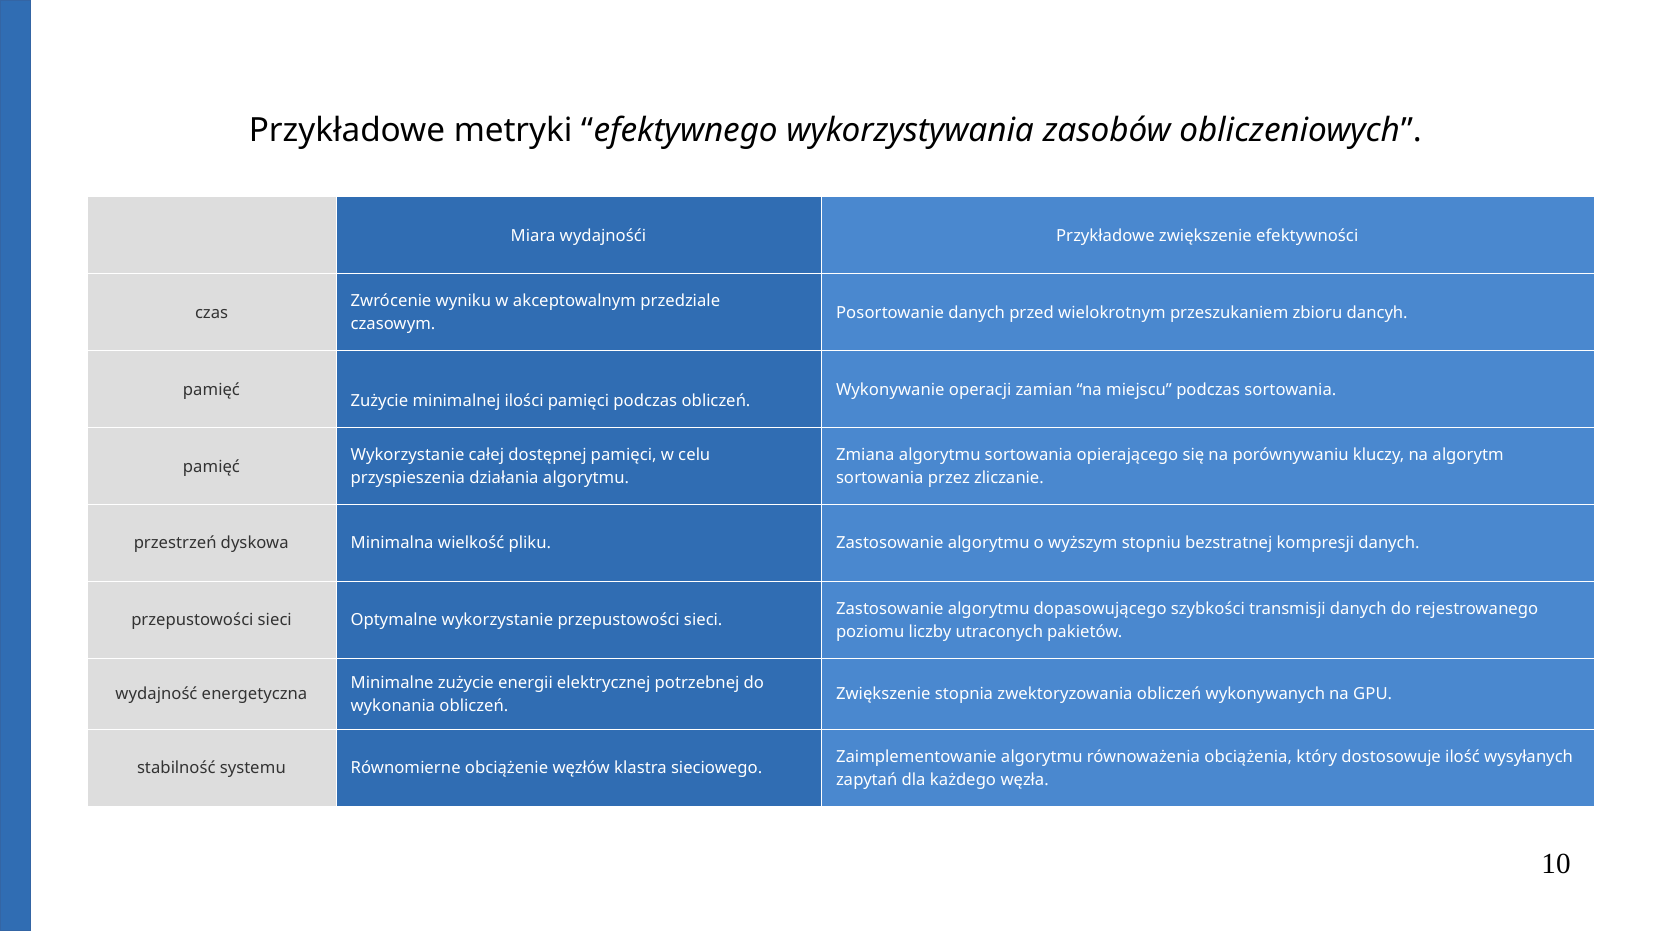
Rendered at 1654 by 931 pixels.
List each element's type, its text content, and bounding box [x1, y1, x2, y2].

table_cell Zastosowanie algorytmu o wyższym stopniu bezstratnej kompresji danych. [822, 505, 1594, 581]
table_cell Wykonywanie operacji zamian “na miejscu” podczas sortowania. [822, 351, 1594, 427]
table_cell przestrzeń dyskowa [88, 505, 336, 581]
table_cell wydajność energetyczna [88, 659, 336, 729]
table_cell Zmiana algorytmu sortowania opierającego się na porównywaniu kluczy, na algorytm sortowania przez zliczanie. [822, 428, 1594, 504]
table_header Przykładowe zwiększenie efektywności [822, 197, 1594, 273]
table_cell Zastosowanie algorytmu dopasowującego szybkości transmisji danych do rejestrowanego poziomu liczby utraconych pakietów. [822, 582, 1594, 658]
table_cell Minimalna wielkość pliku. [337, 505, 821, 581]
table_cell pamięć [88, 428, 336, 504]
table_cell Wykorzystanie całej dostępnej pamięci, w celu przyspieszenia działania algorytmu. [337, 428, 821, 504]
table_cell Optymalne wykorzystanie przepustowości sieci. [337, 582, 821, 658]
table_cell Zużycie minimalnej ilości pamięci podczas obliczeń. [337, 351, 821, 427]
table_header Miara wydajnośći [337, 197, 821, 273]
table_cell Zwrócenie wyniku w akceptowalnym przedziale czasowym. [337, 274, 821, 350]
table_cell Posortowanie danych przed wielokrotnym przeszukaniem zbioru dancyh. [822, 274, 1594, 350]
table_cell Równomierne obciążenie węzłów klastra sieciowego. [337, 730, 821, 806]
text_box Przykładowe metryki “efektywnego wykorzystywania zasobów obliczeniowych”. [81, 98, 1590, 173]
table_cell Minimalne zużycie energii elektrycznej potrzebnej do wykonania obliczeń. [337, 659, 821, 729]
text_box [0, 0, 31, 931]
table_cell Zwiększenie stopnia zwektoryzowania obliczeń wykonywanych na GPU. [822, 659, 1594, 729]
table_cell czas [88, 274, 336, 350]
table_cell pamięć [88, 351, 336, 427]
table_header [88, 197, 336, 273]
table_cell stabilność systemu [88, 730, 336, 806]
table_cell przepustowości sieci [88, 582, 336, 658]
table_cell Zaimplementowanie algorytmu równoważenia obciążenia, który dostosowuje ilość wysyłanych zapytań dla każdego węzła. [822, 730, 1594, 806]
